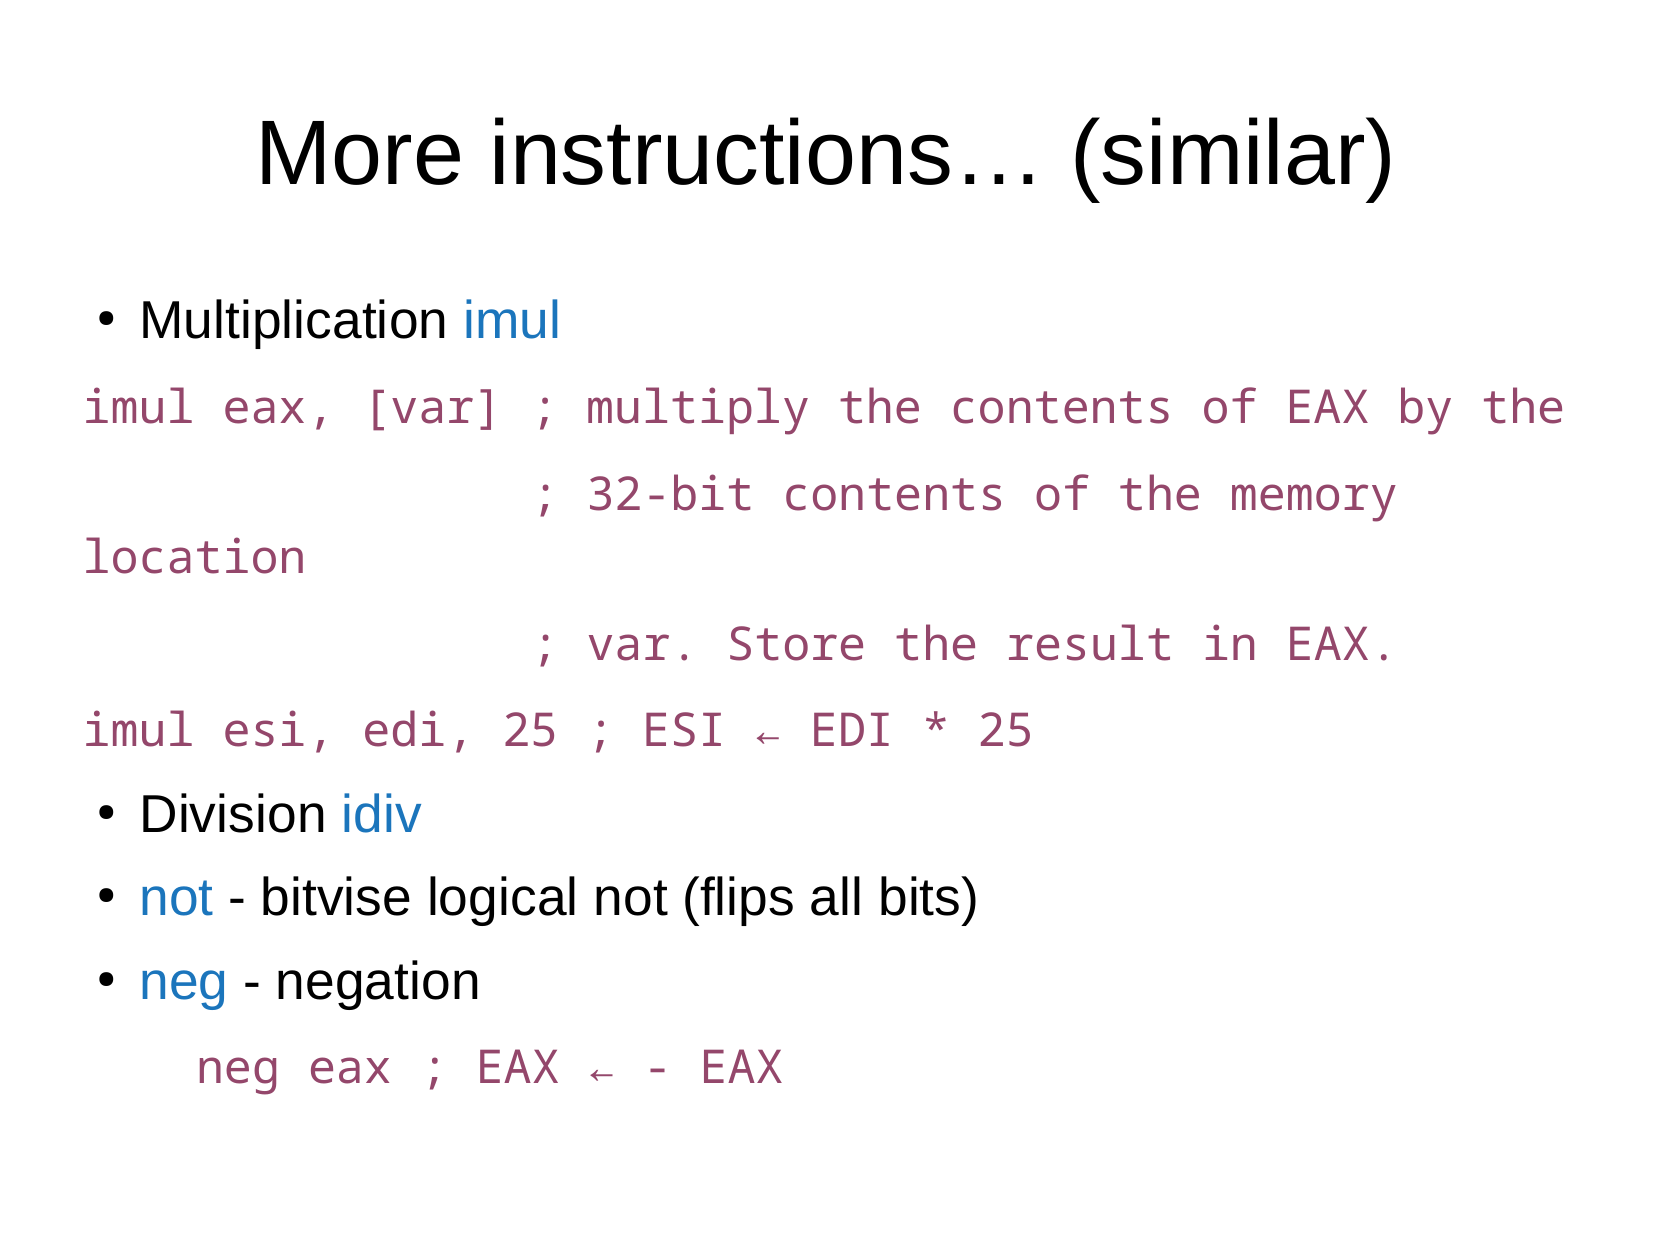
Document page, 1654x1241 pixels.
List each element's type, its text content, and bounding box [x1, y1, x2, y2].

list Multiplication imul imul eax, [var] ; multiply the contents of EAX by the ; 32-bit contents of the memory location ; var. Store the result in EAX. imul esi, edi, 25 ; ESI ← EDI * 25 Division idiv not - bitvise logical not (flips all bits) neg - negation neg eax ; EAX ← - EAX [82, 290, 1571, 1126]
title More instructions… (similar) [82, 49, 1571, 257]
